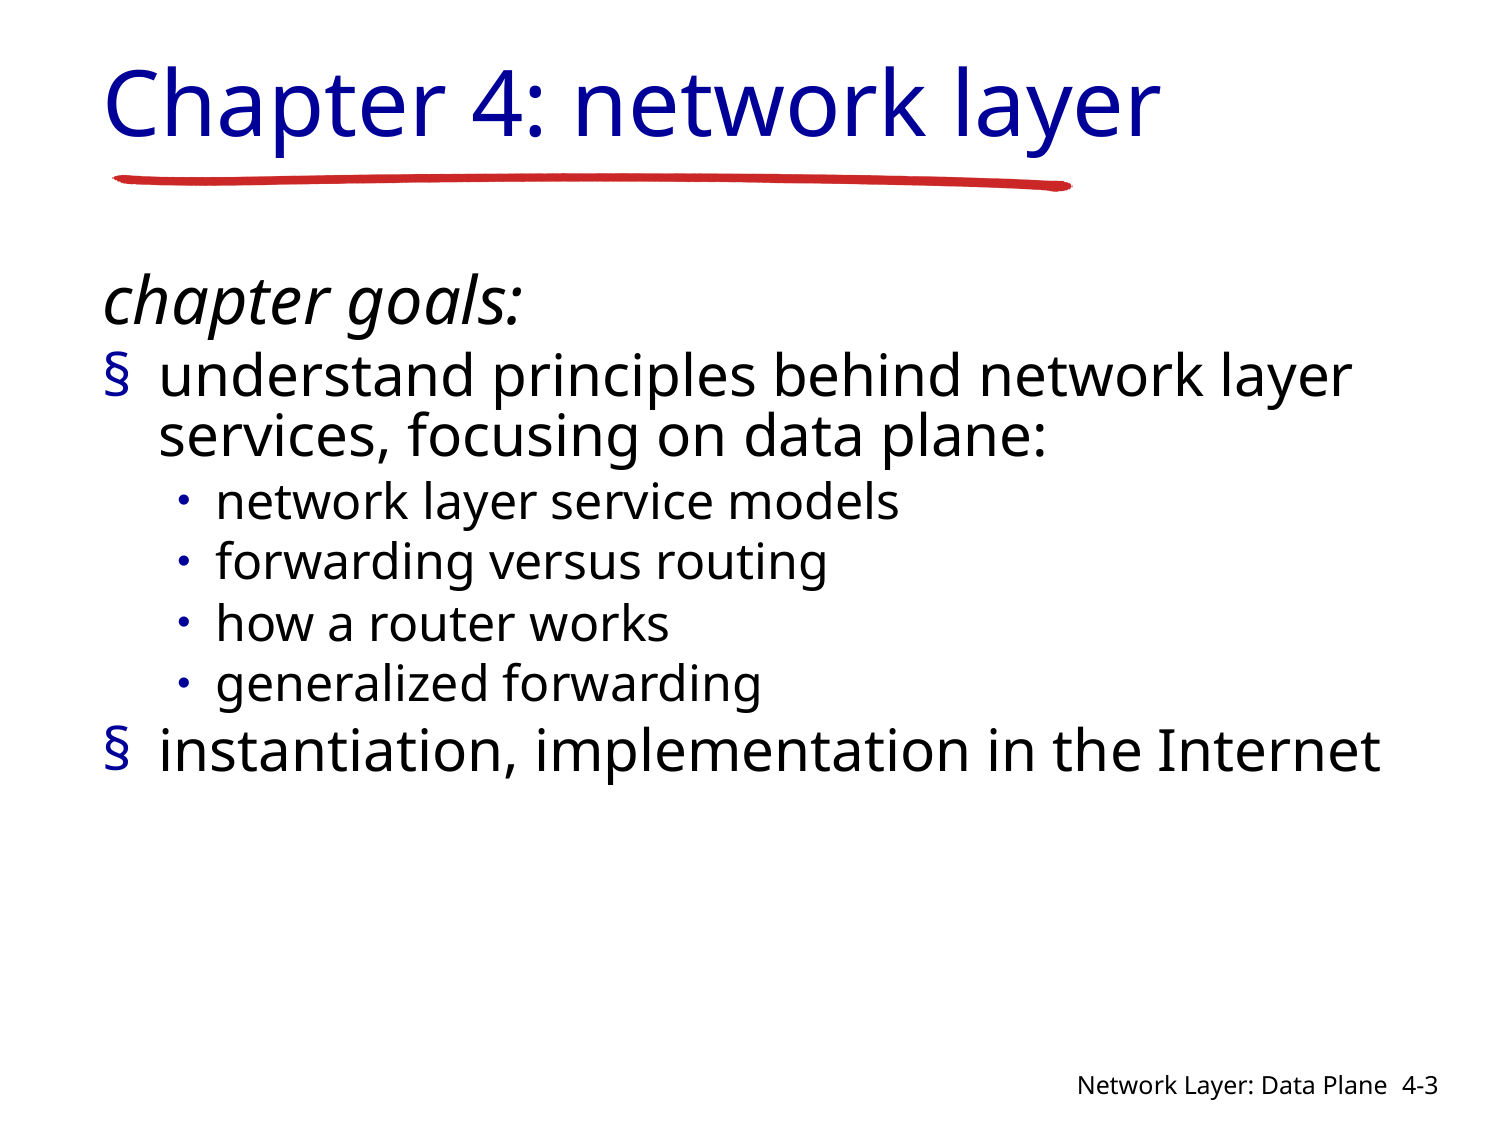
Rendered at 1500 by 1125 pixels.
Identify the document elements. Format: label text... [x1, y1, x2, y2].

list chapter goals: understand principles behind network layer services, focusing on data plane: network layer service models forwarding versus routing how a router works generalized forwarding instantiation, implementation in the Internet [87, 262, 1411, 1025]
footer Network Layer: Data Plane [1045, 1062, 1404, 1102]
slide_number 4-<number> [1387, 1062, 1463, 1107]
title Chapter 4: network layer [87, 37, 1363, 225]
